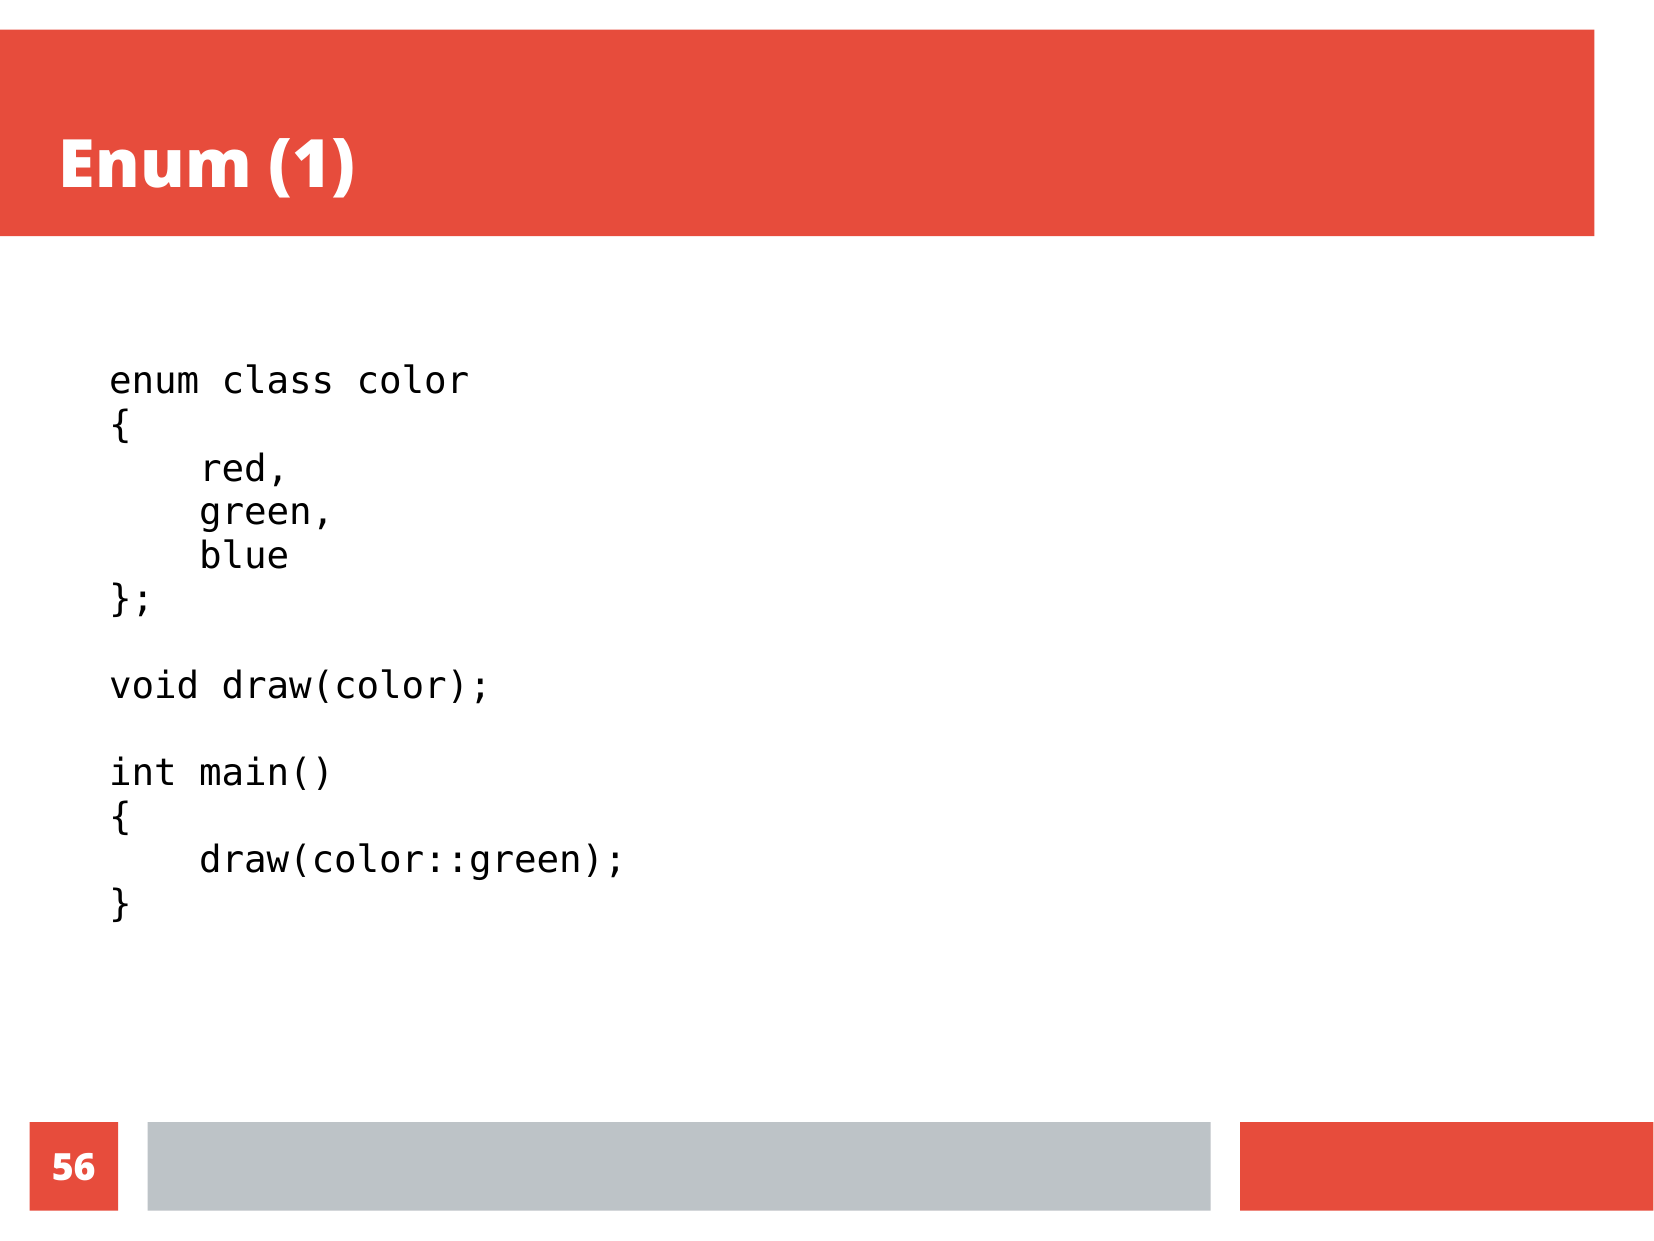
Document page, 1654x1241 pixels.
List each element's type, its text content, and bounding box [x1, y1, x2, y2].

title Enum (1) [59, 59, 1595, 207]
text_box enum class color { red, green, blue }; void draw(color); int main() { draw(color::green); } [94, 351, 915, 981]
